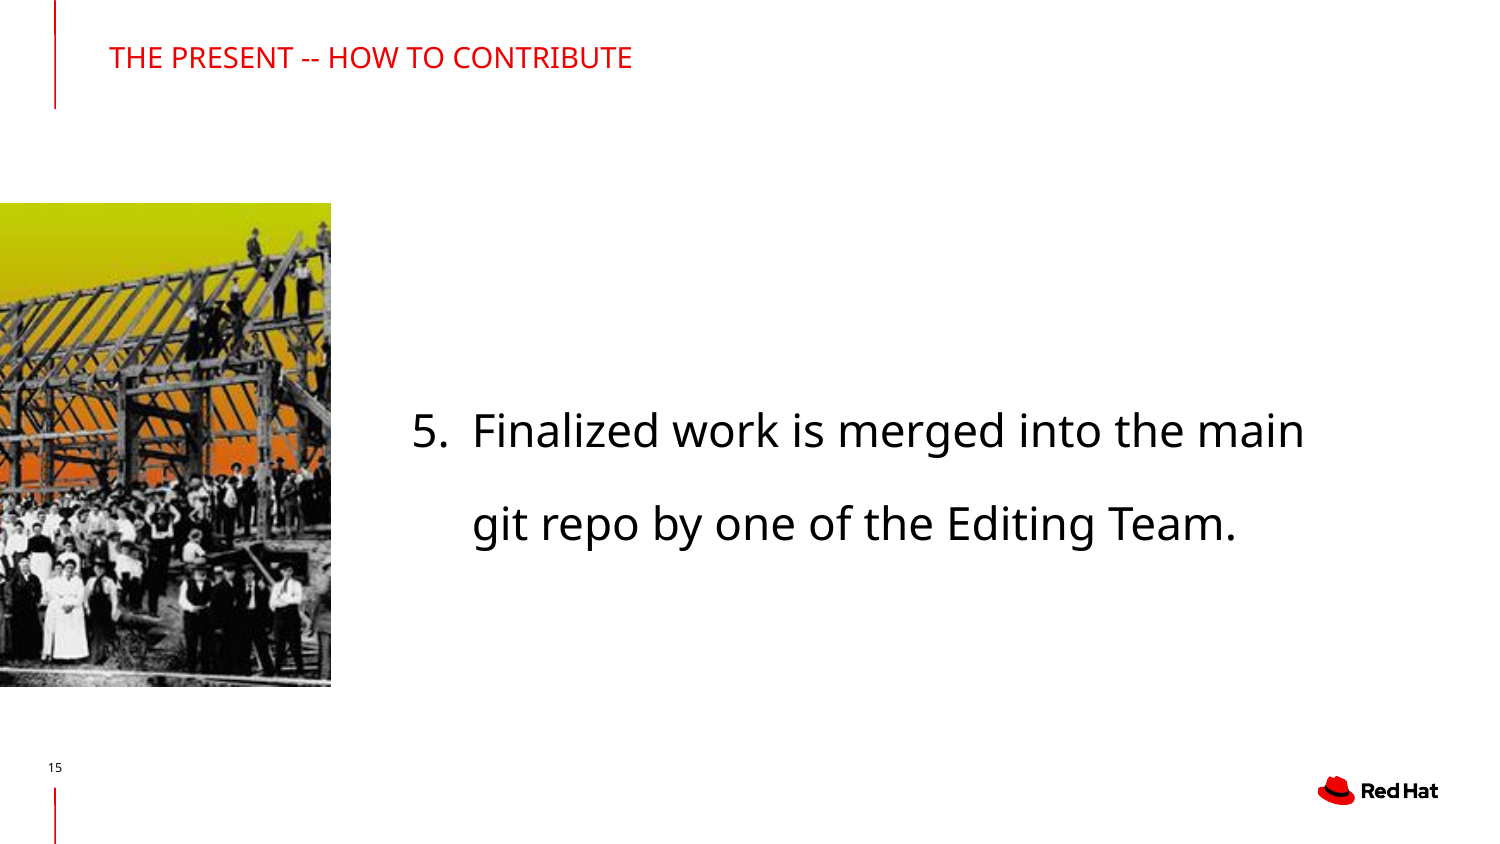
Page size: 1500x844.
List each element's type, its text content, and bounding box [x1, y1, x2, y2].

picture [0, 203, 331, 688]
subtitle THE PRESENT -- HOW TO CONTRIBUTE [55, 6, 689, 108]
picture [1317, 776, 1438, 805]
slide_number <number> [10, 759, 101, 777]
title Finalized work is merged into the main git repo by one of the Editing Team. [396, 203, 1328, 688]
